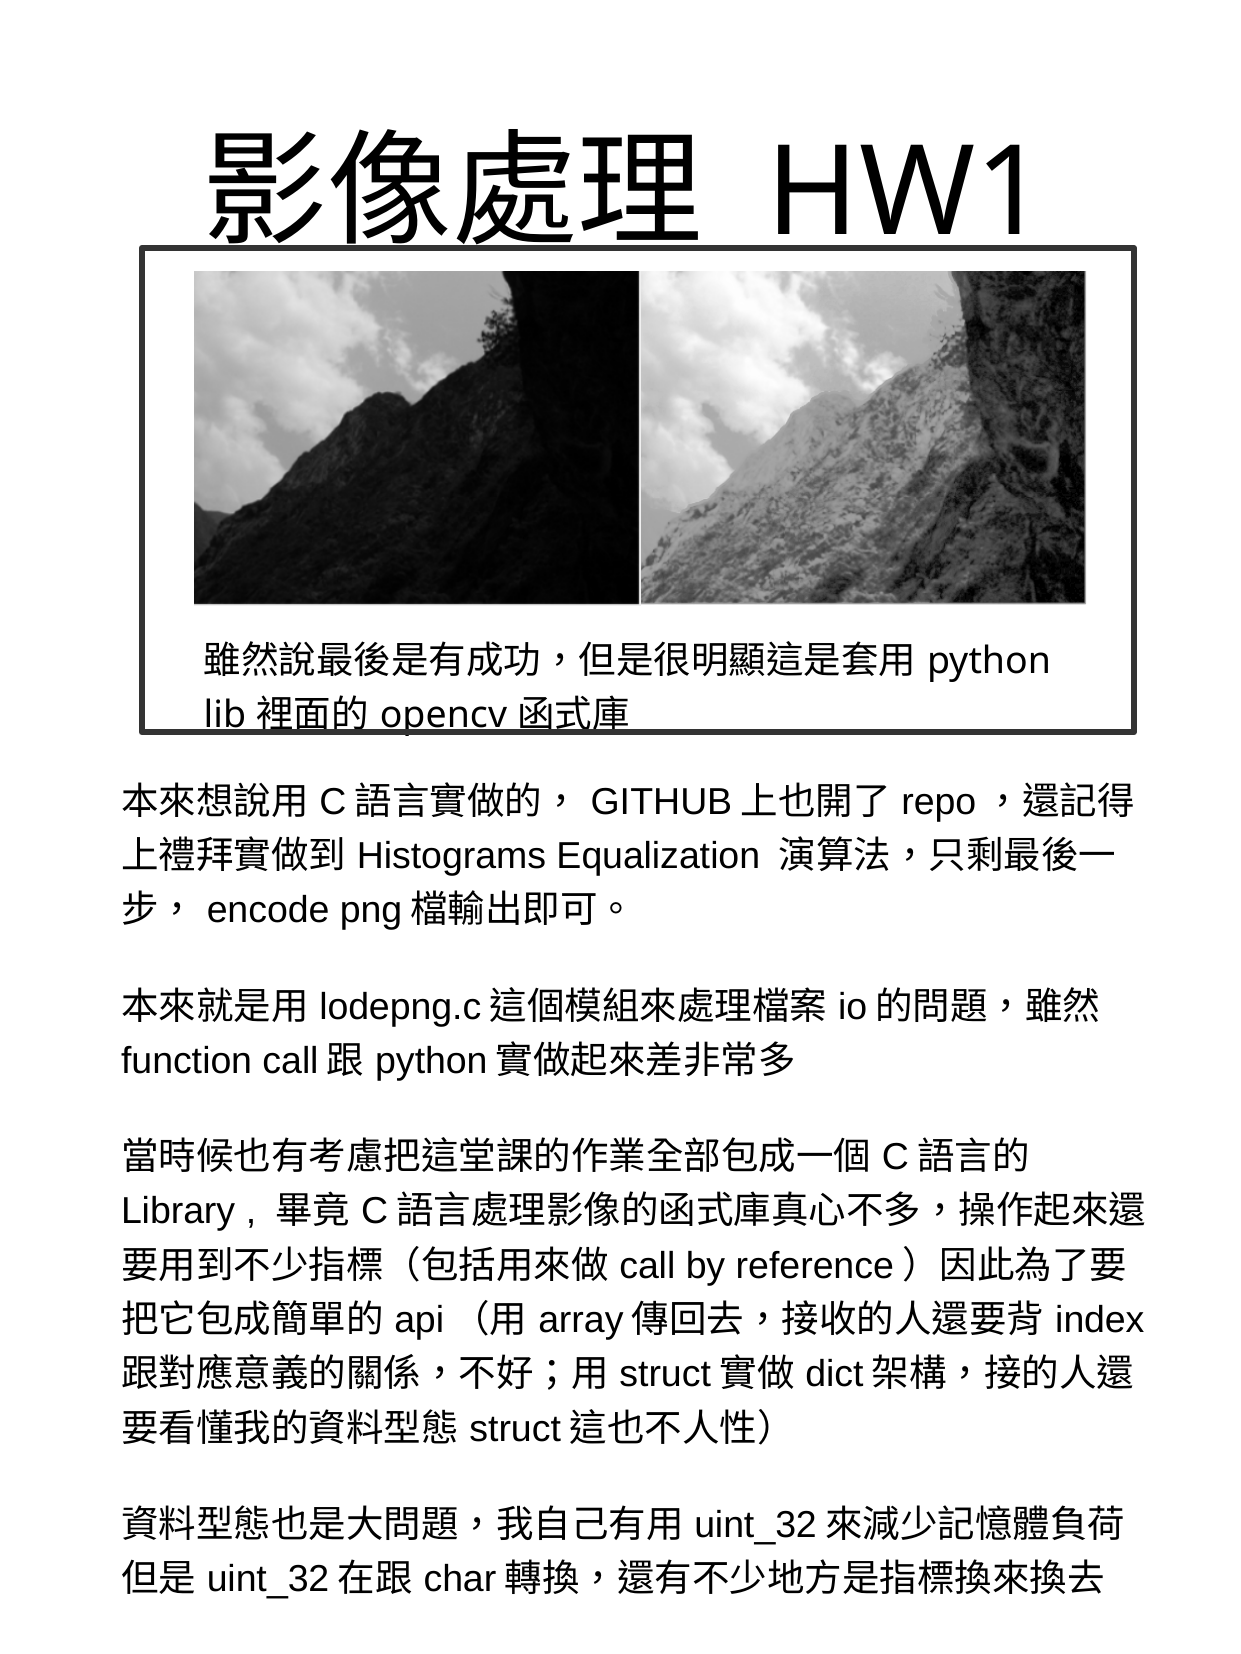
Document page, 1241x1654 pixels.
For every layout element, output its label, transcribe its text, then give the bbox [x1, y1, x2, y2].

picture [194, 271, 1088, 606]
text_box 影像處理 HW1 [187, 82, 1087, 242]
text_box 雖然說最後是有成功，但是很明顯這是套用python lib裡面的opencv函式庫 [188, 622, 1075, 724]
text_box 本來想說用C語言實做的，GITHUB上也開了repo，還記得上禮拜實做到Histograms Equalization 演算法，只剩最後一步，encode png檔輸出即可。 本來就是用lodepng.c這個模組來處理檔案io的問題，雖然function call跟python實做起來差非常多 當時候也有考慮把這堂課的作業全部包成一個C語言的Library , 畢竟C語言處理影像的函式庫真心不多，操作起來還要用到不少指標（包括用來做call by reference）因此為了要把它包成簡單的api（用array傳回去，接收的人還要背index跟對應意義的關係，不好；用struct實做dict架構，接的人還要看懂我的資料型態struct這也不人性） 資料型態也是大問題，我自己有用uint_32來減少記憶體負荷 但是uint_32在跟char轉換，還有不少地方是指標換來換去 最後，為了讓它像一個完成品，我有想過可以讓使用者自訂 [106, 763, 1170, 1654]
